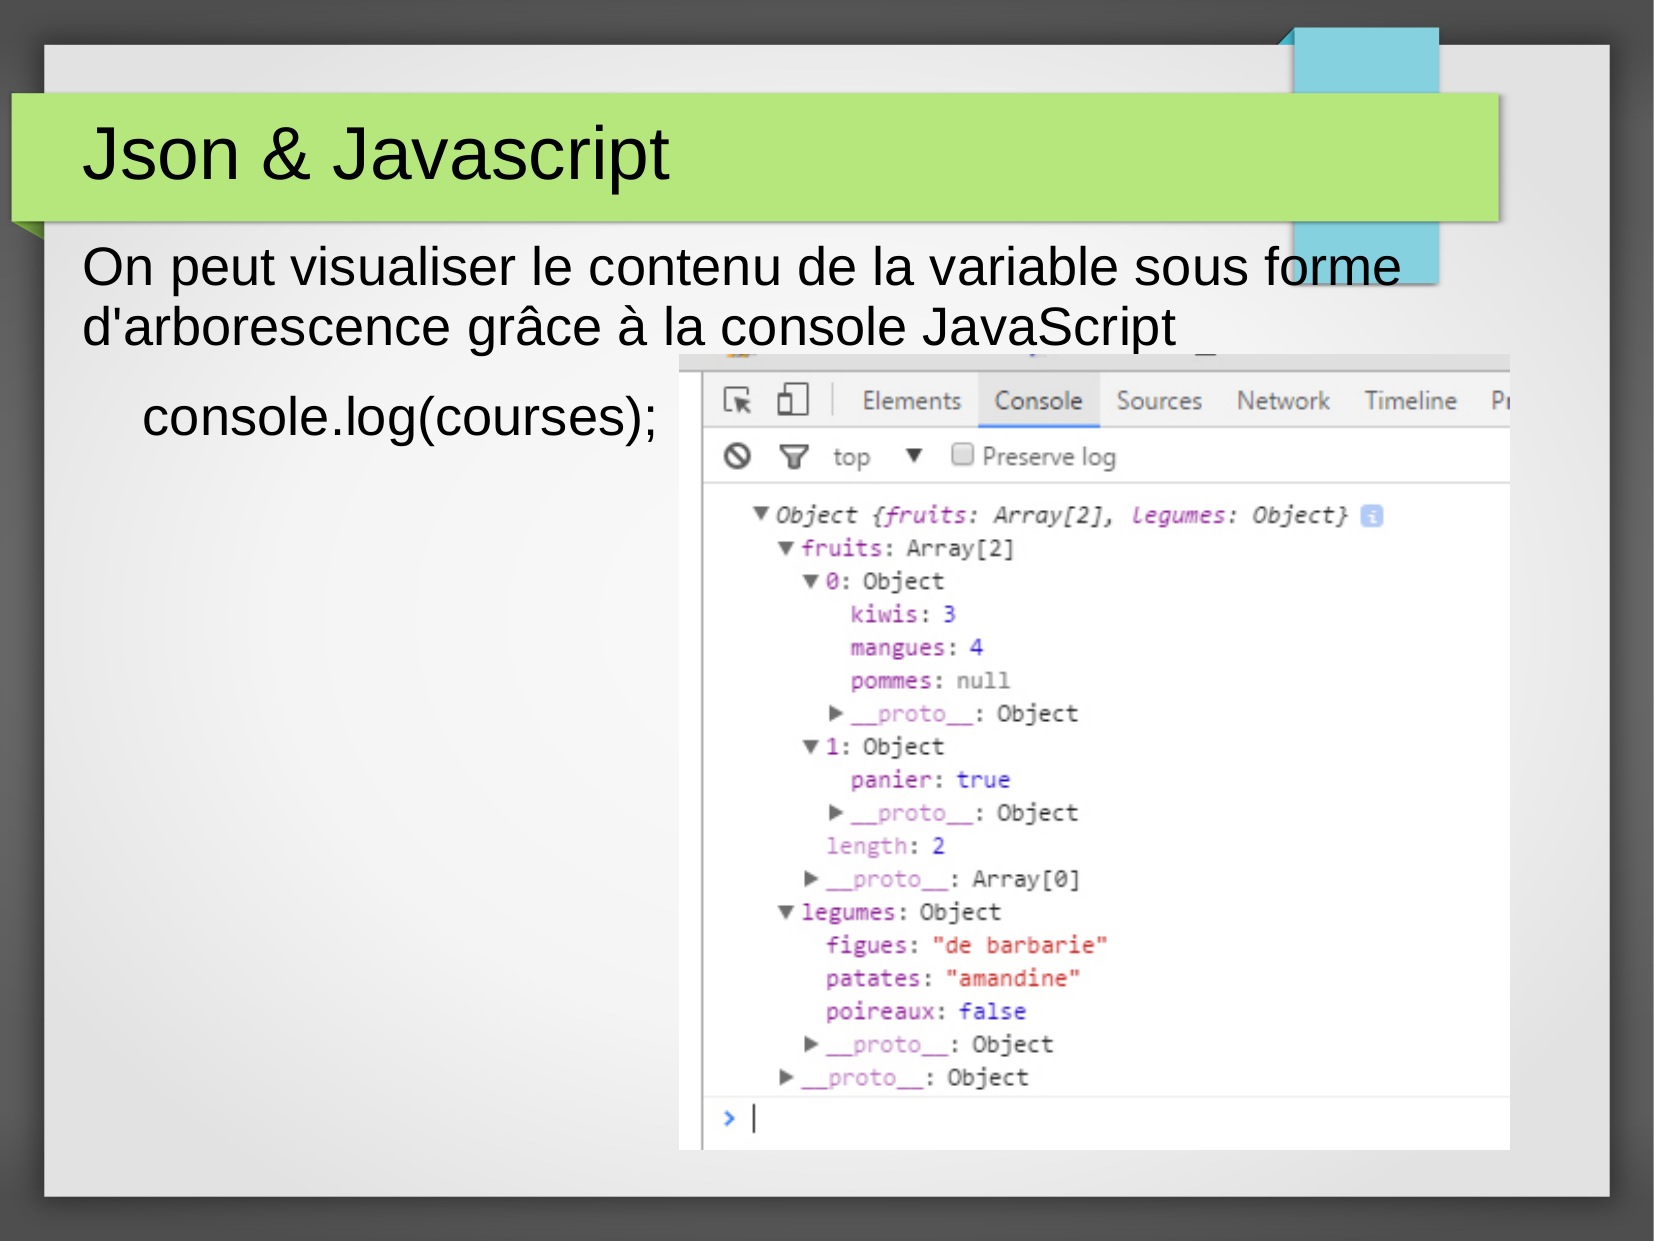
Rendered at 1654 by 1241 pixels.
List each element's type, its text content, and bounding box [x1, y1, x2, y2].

list On peut visualiser le contenu de la variable sous forme d'arborescence grâce à la console JavaScript console.log(courses); [82, 236, 1571, 1182]
title Json & Javascript [82, 94, 1264, 213]
picture [0, 0, 1654, 1241]
